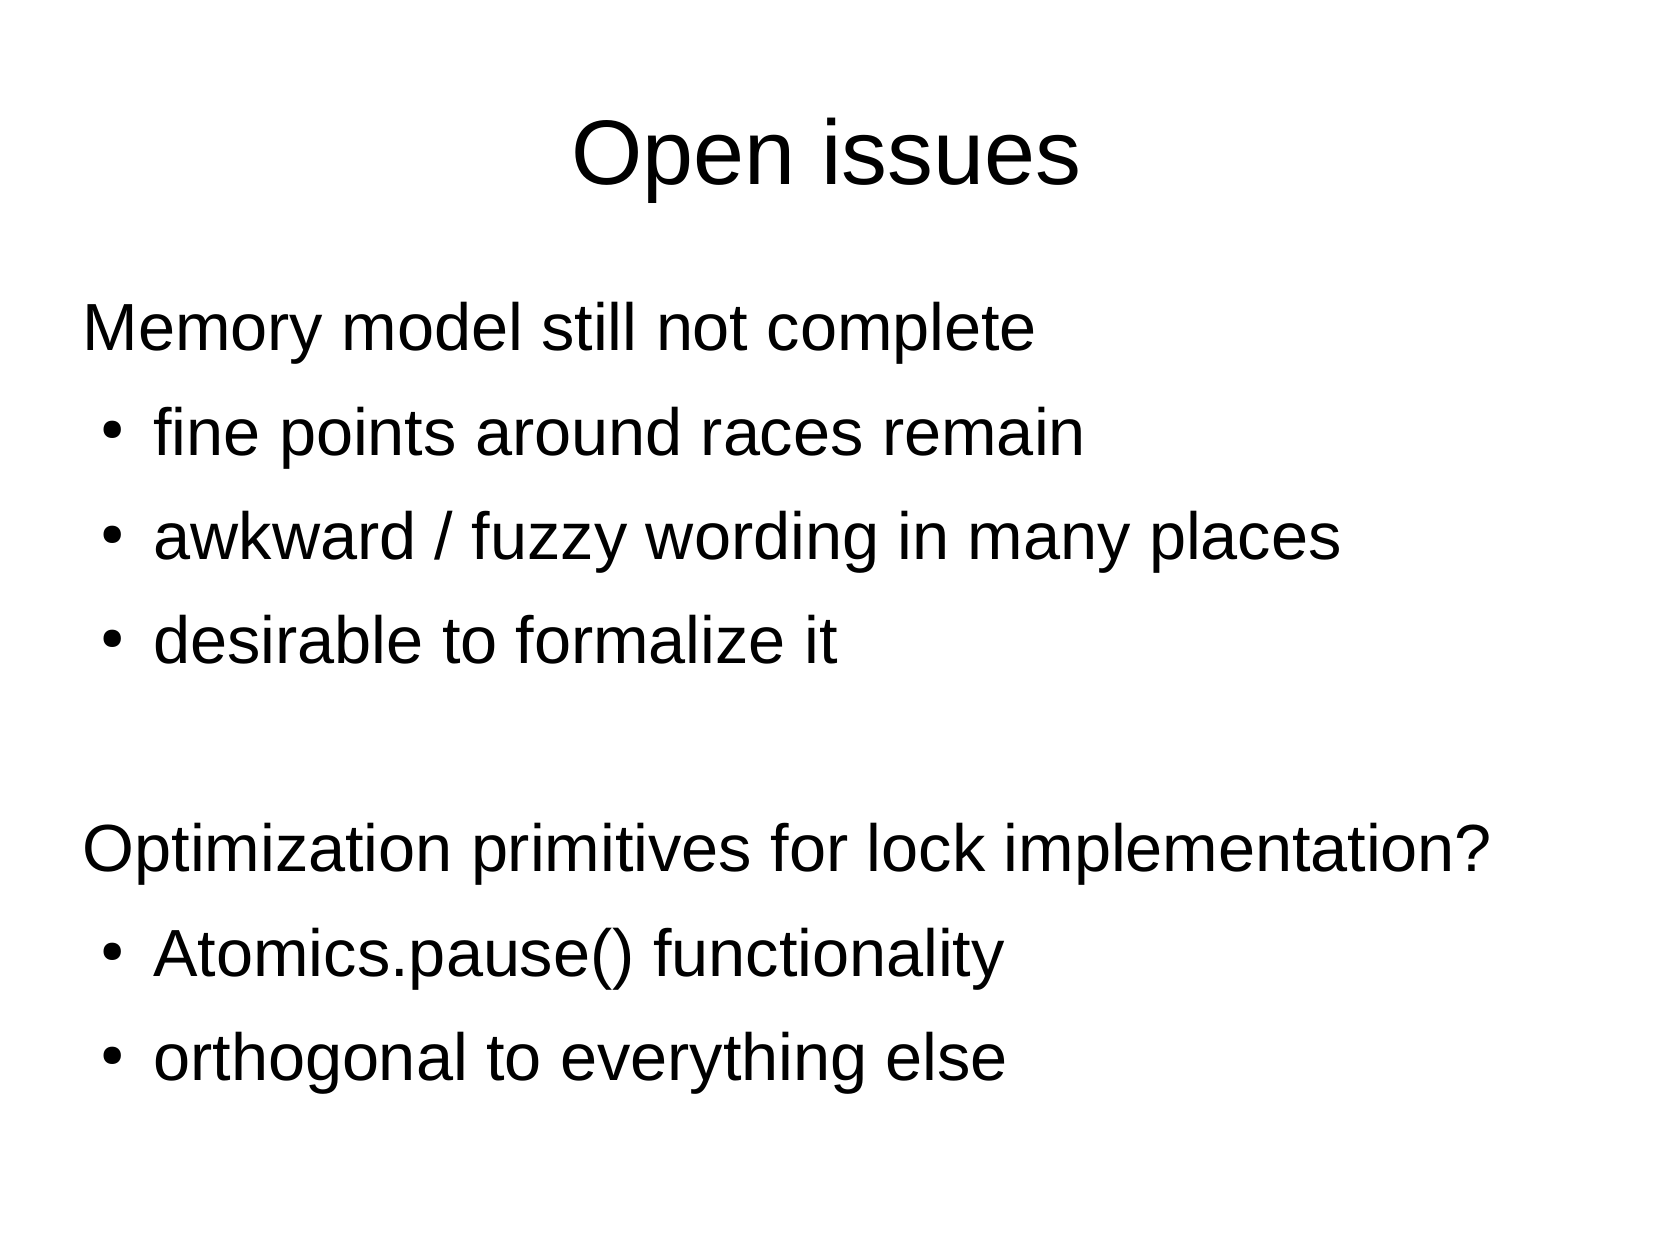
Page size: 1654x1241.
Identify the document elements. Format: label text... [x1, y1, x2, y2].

title Open issues [82, 49, 1571, 257]
list Memory model still not complete fine points around races remain awkward / fuzzy wording in many places desirable to formalize it Optimization primitives for lock implementation? Atomics.pause() functionality orthogonal to everything else [82, 290, 1571, 1093]
